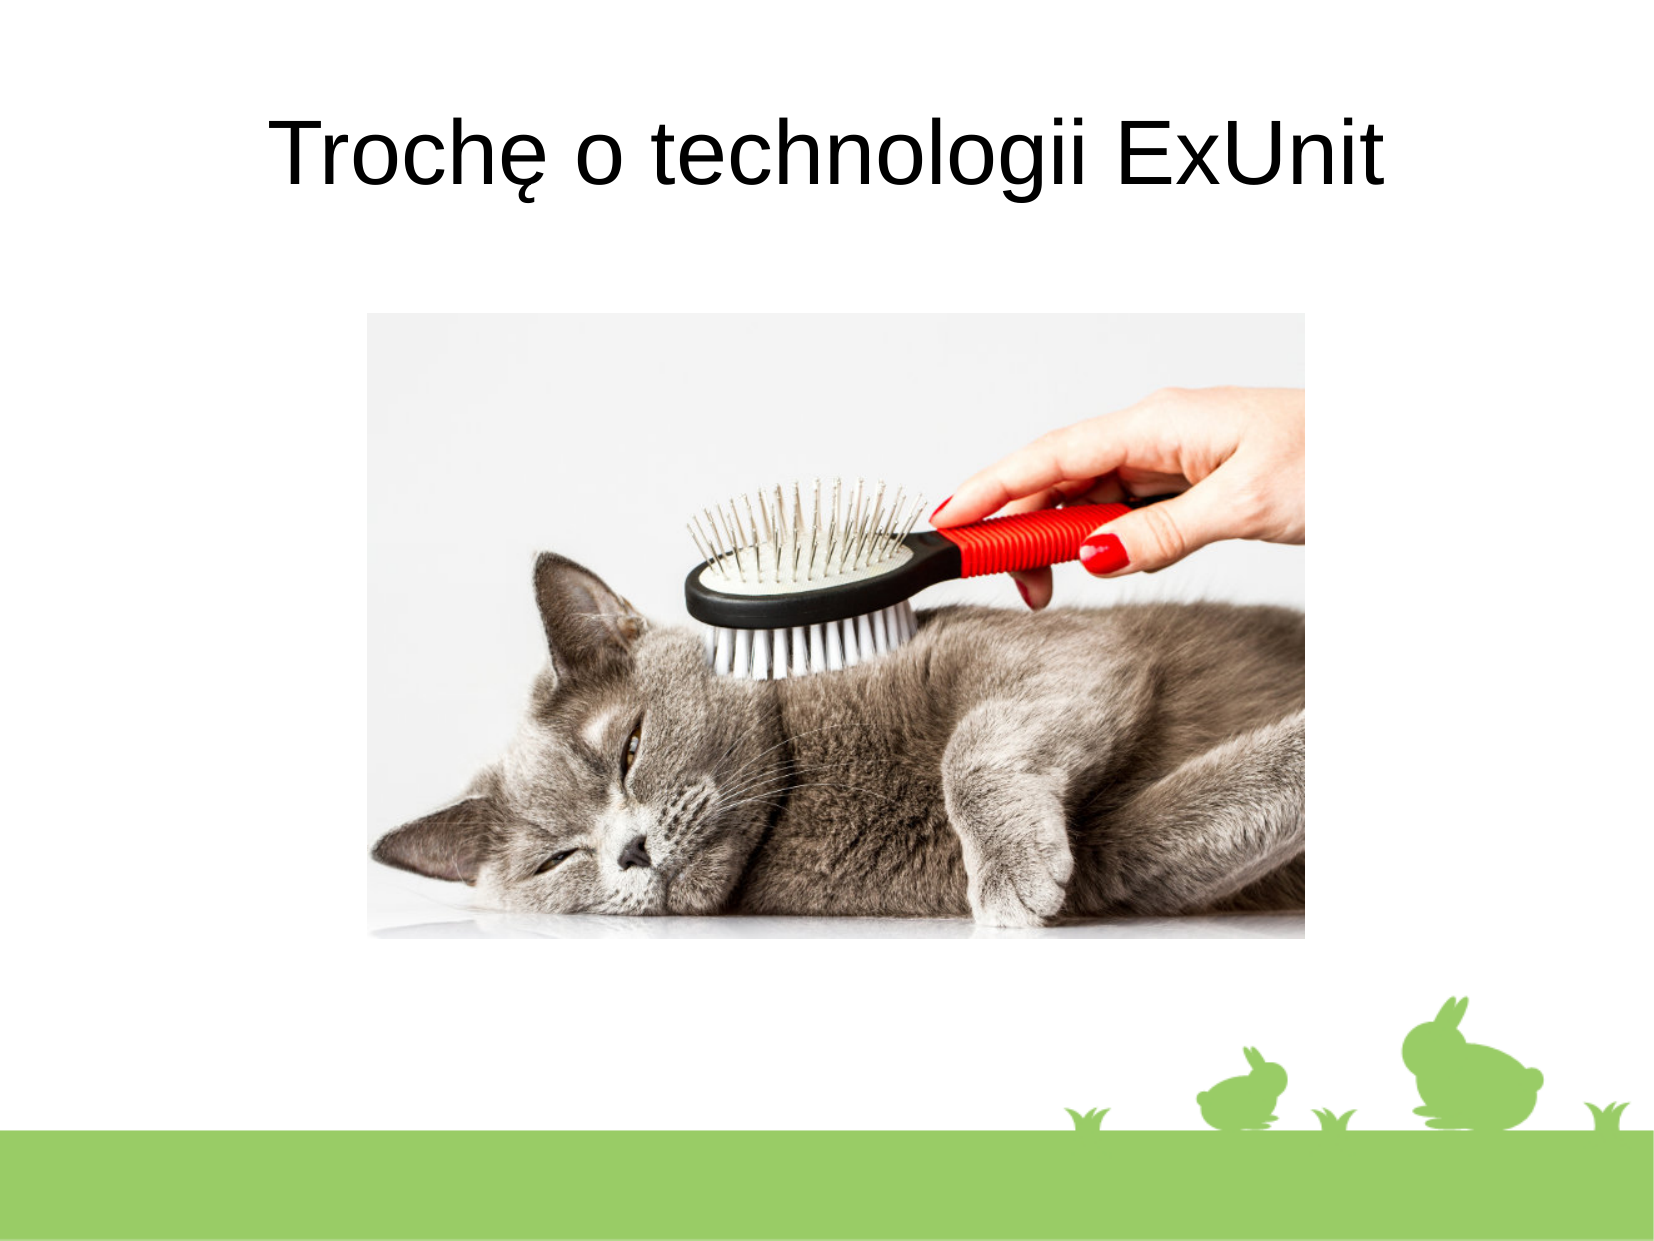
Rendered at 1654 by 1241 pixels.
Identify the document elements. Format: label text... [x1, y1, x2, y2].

picture [0, 0, 1654, 1241]
title Trochę o technologii ExUnit [82, 49, 1571, 257]
